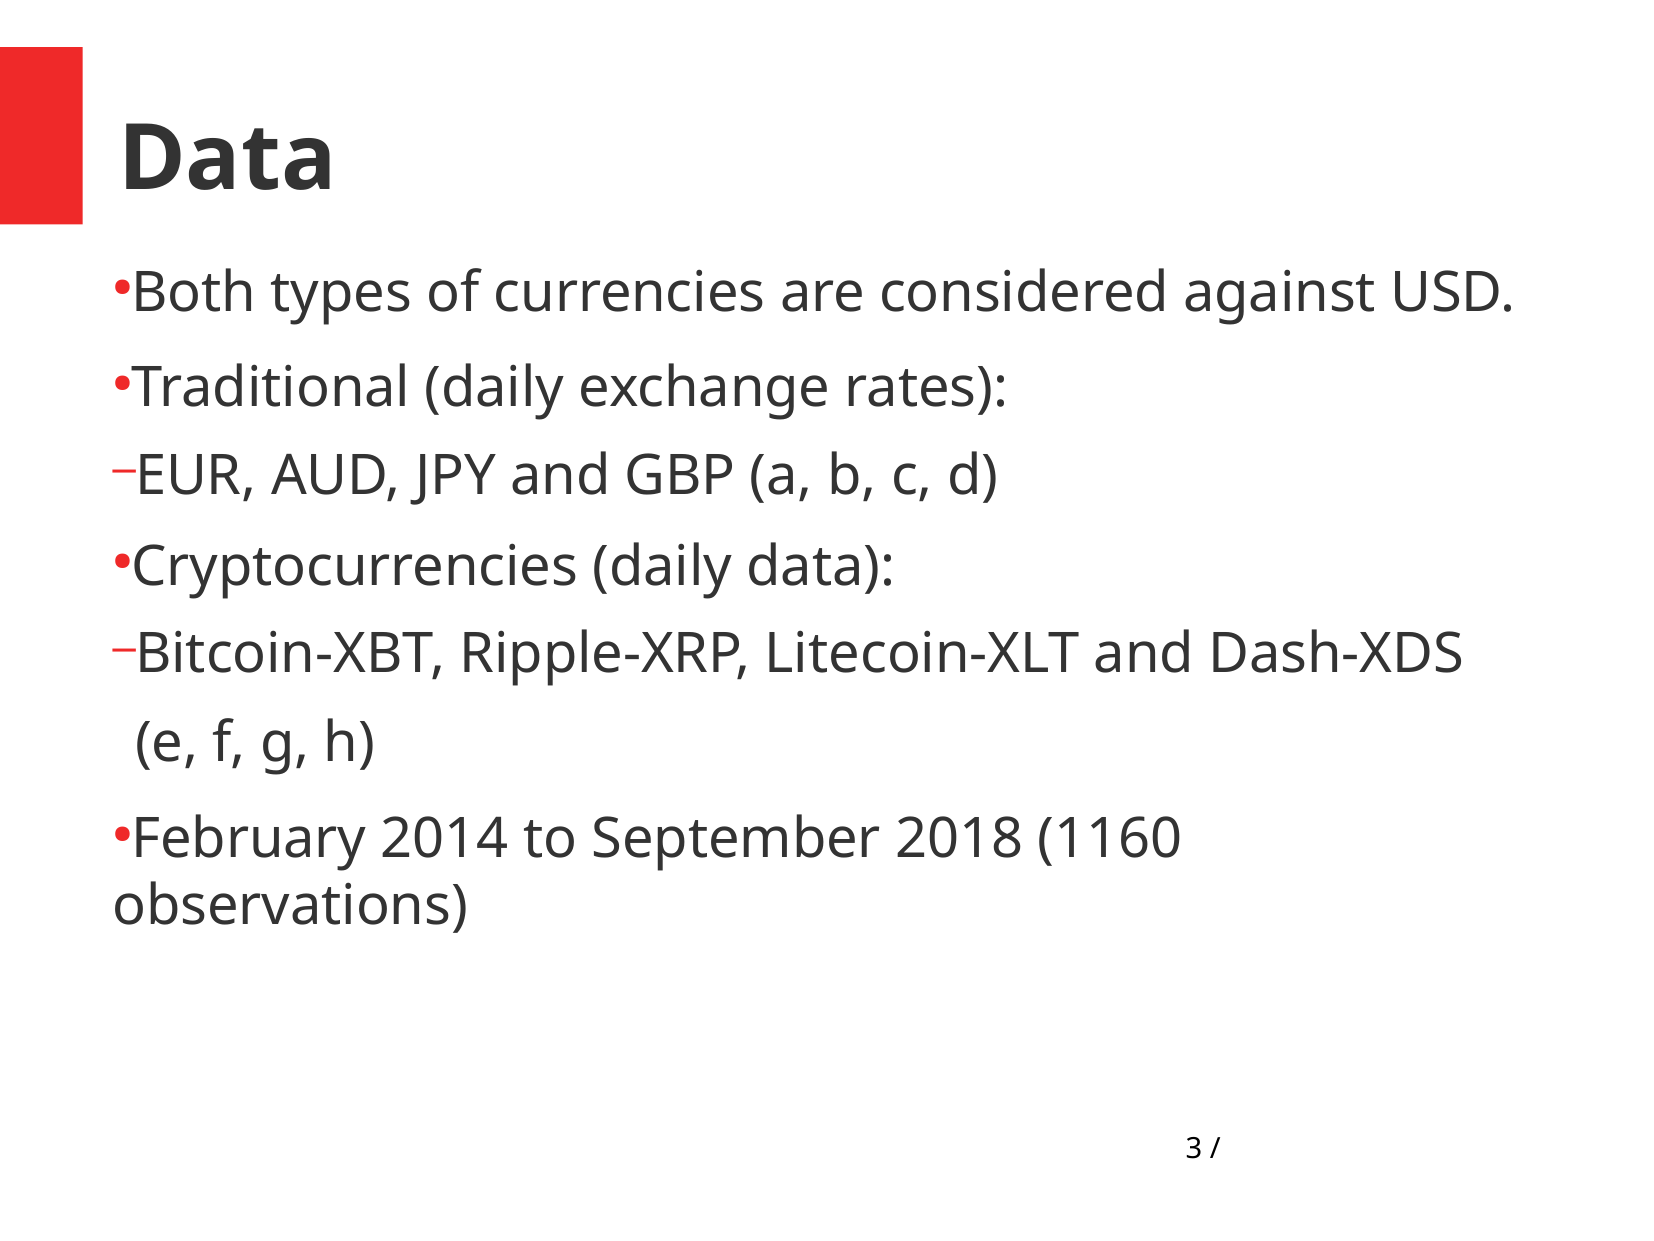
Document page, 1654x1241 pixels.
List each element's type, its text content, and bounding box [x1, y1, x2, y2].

list Both types of currencies are considered against USD. Traditional (daily exchange rates): EUR, AUD, JPY and GBP (a, b, c, d) Cryptocurrencies (daily data): Bitcoin-XBT, Ripple-XRP, Litecoin-XLT and Dash-XDS (e, f, g, h) February 2014 to September 2018 (1160 observations) [112, 255, 1531, 976]
title Data [118, 49, 1571, 257]
text_box <number> / [1185, 1129, 1571, 1216]
